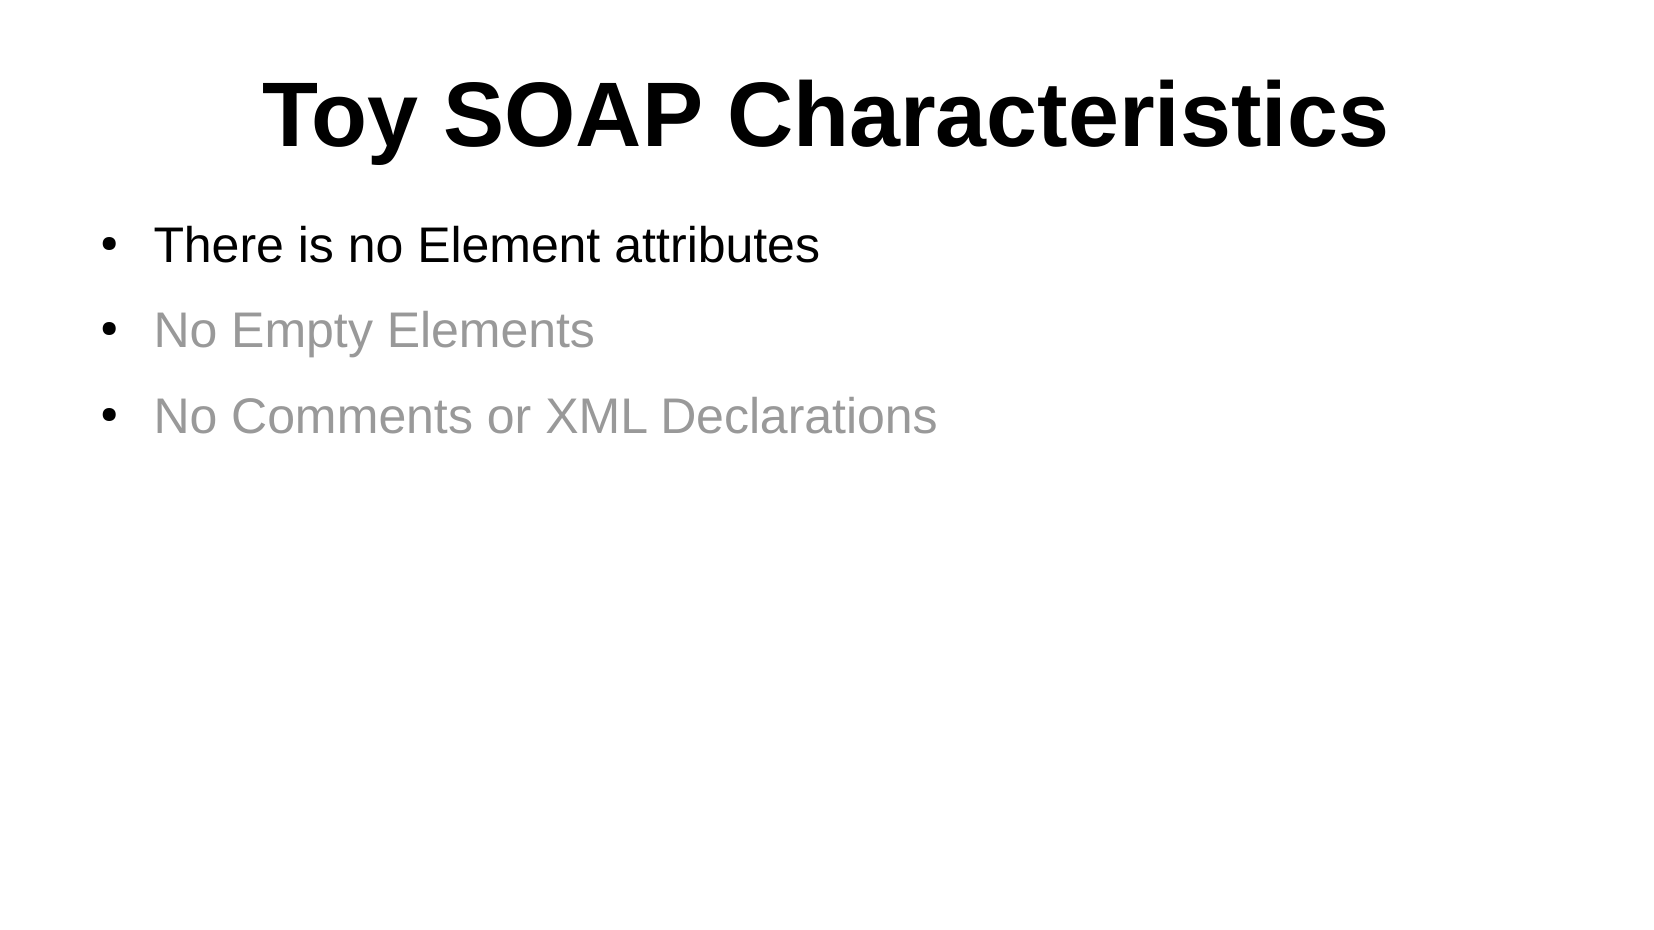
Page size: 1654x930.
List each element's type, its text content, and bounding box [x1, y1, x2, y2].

title Toy SOAP Characteristics [82, 37, 1571, 193]
list There is no Element attributes No Empty Elements No Comments or XML Declarations [82, 217, 1571, 757]
